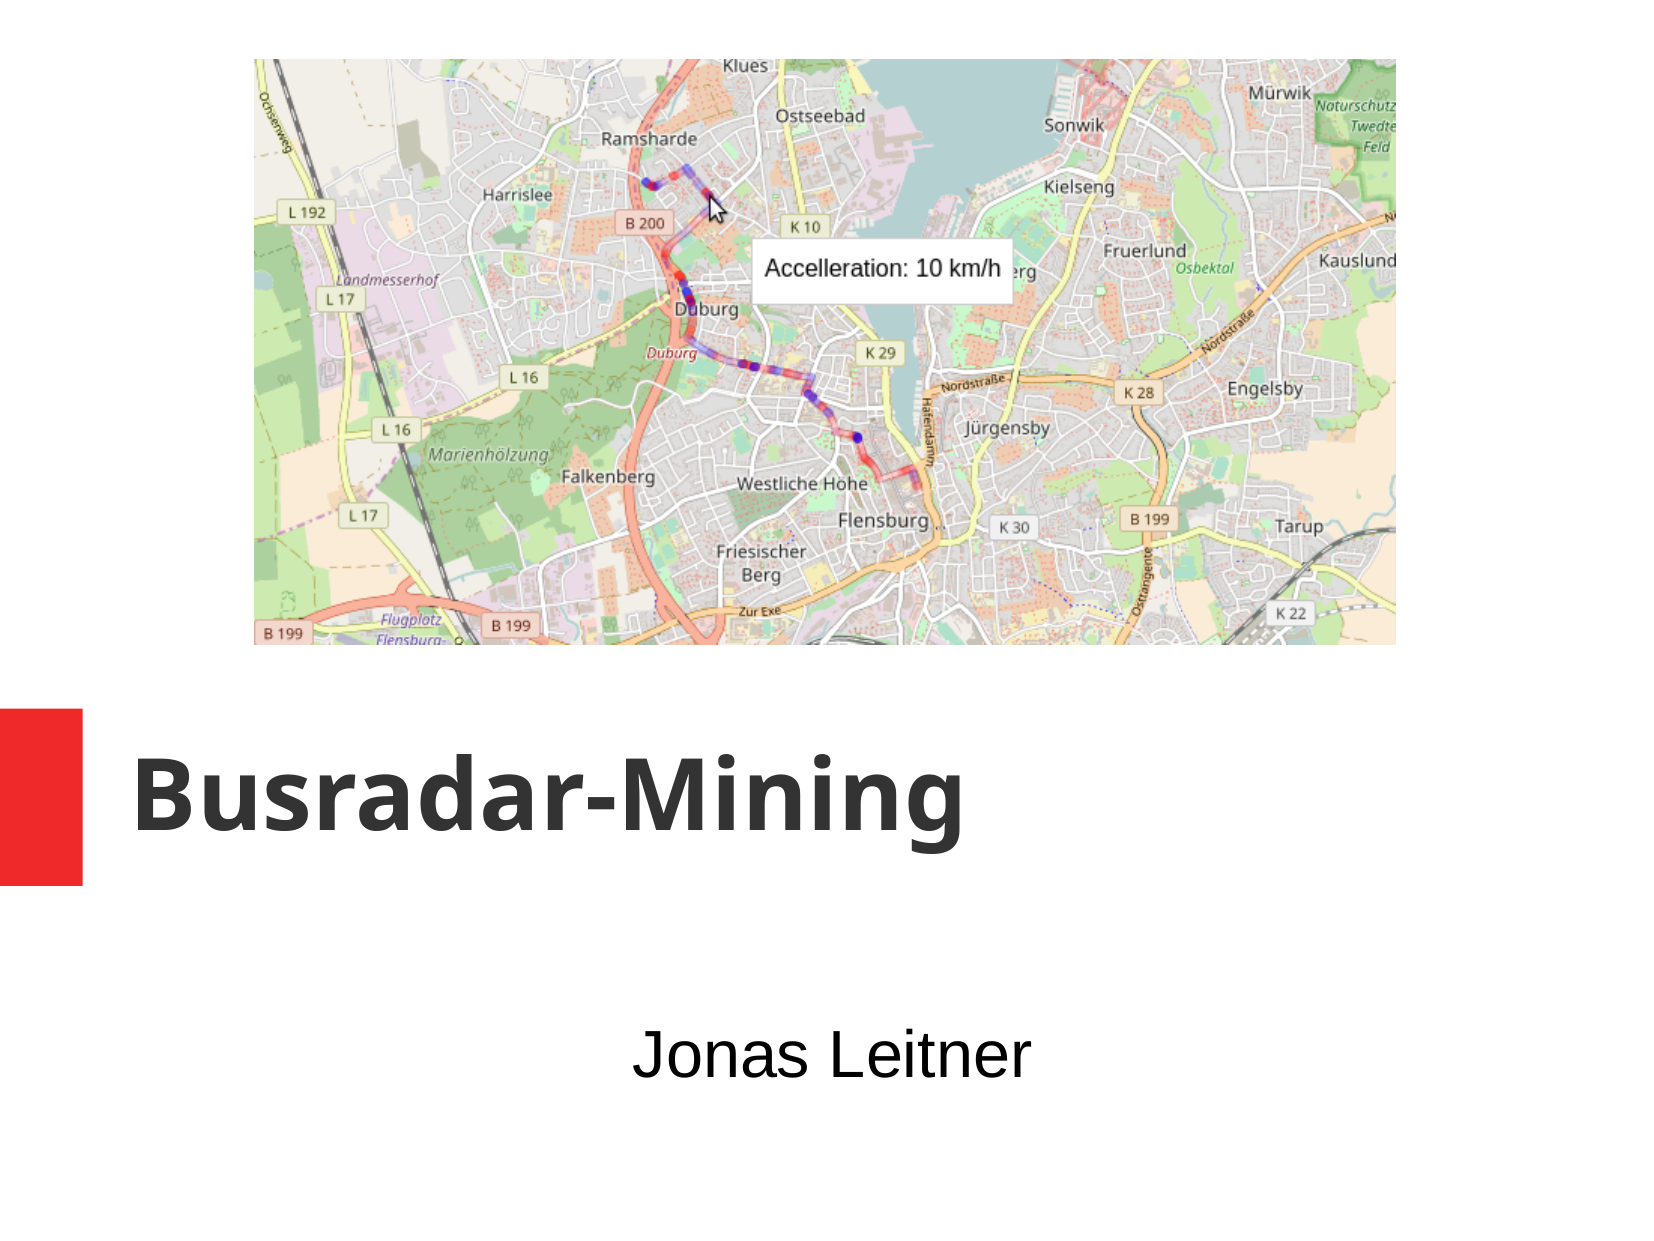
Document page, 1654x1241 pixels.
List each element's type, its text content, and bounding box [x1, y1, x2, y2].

subtitle Jonas Leitner [129, 968, 1536, 1141]
title Busradar-Mining [129, 673, 1536, 910]
picture [254, 59, 1396, 646]
